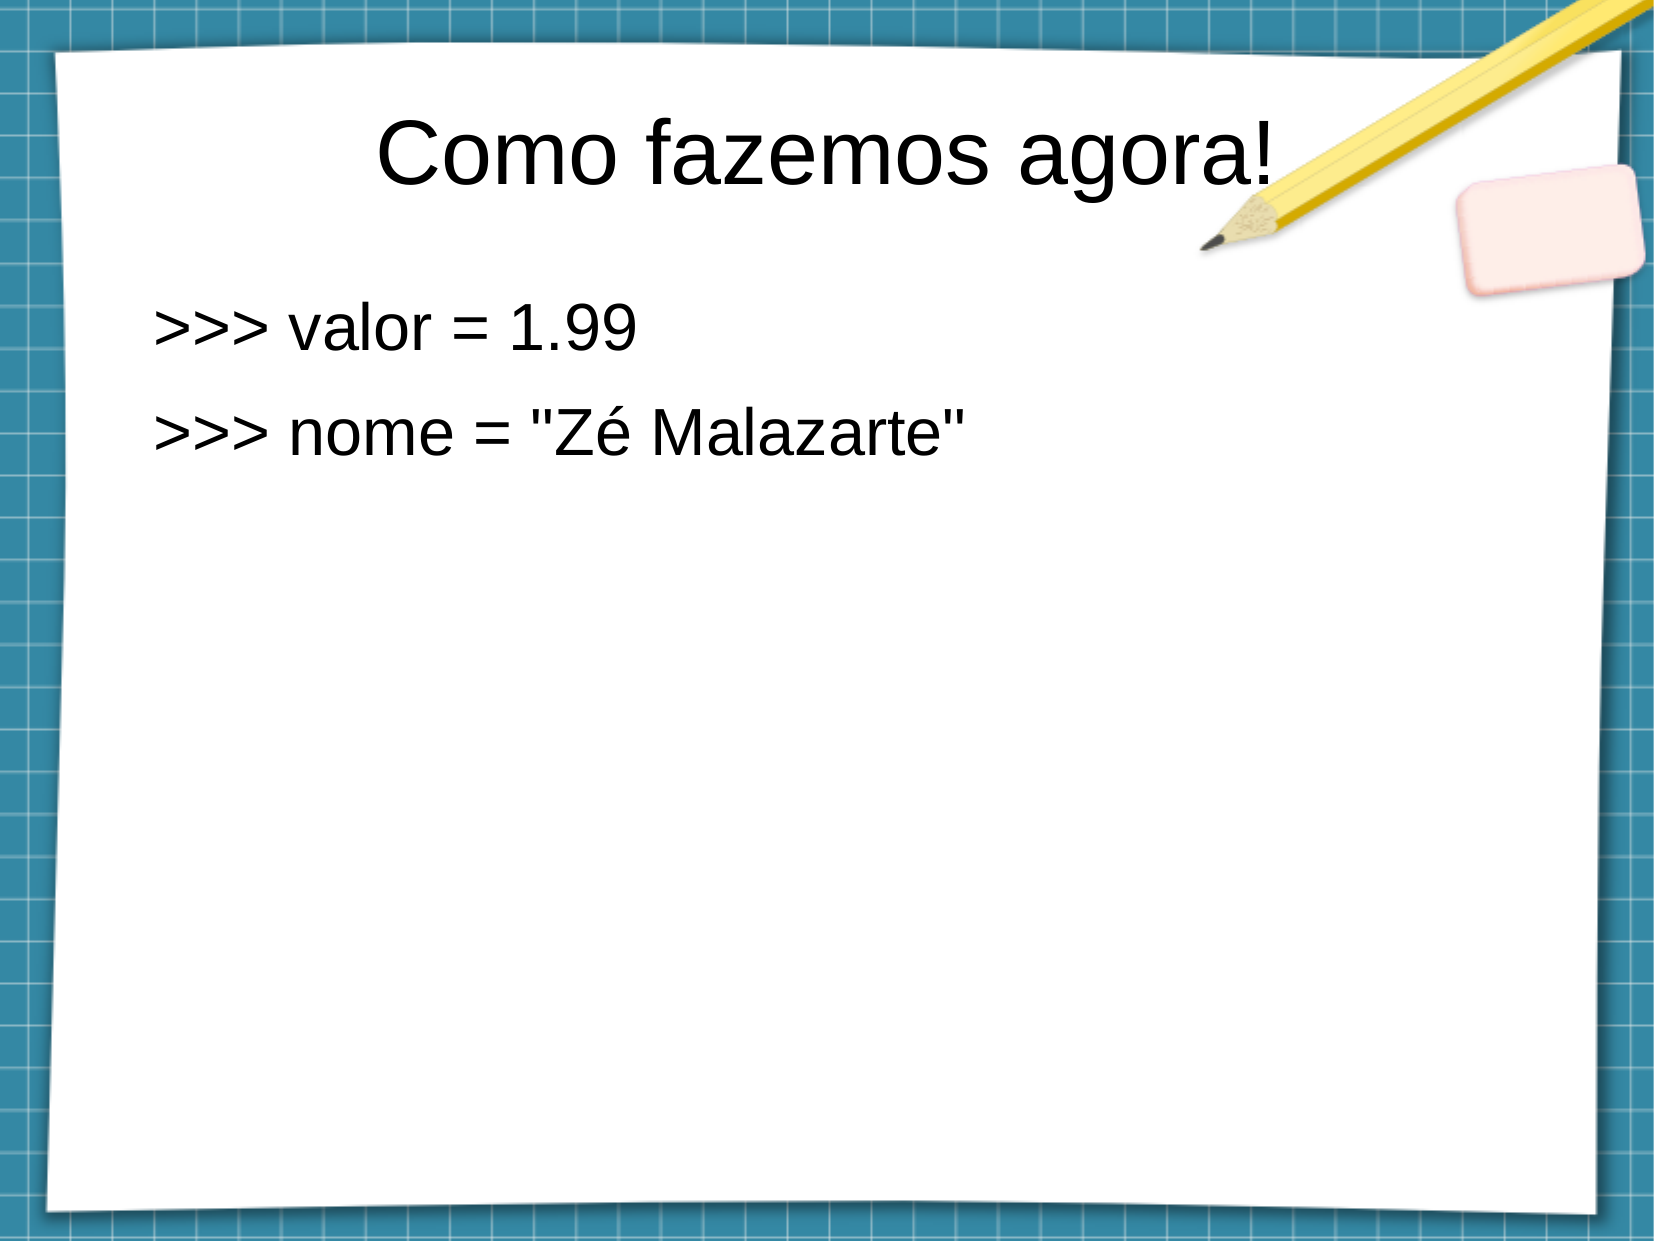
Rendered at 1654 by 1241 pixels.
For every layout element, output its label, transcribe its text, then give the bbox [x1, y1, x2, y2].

title Como fazemos agora! [82, 49, 1571, 257]
list >>> valor = 1.99 >>> nome = "Zé Malazarte" [82, 290, 1571, 1010]
picture [0, 0, 1654, 1241]
